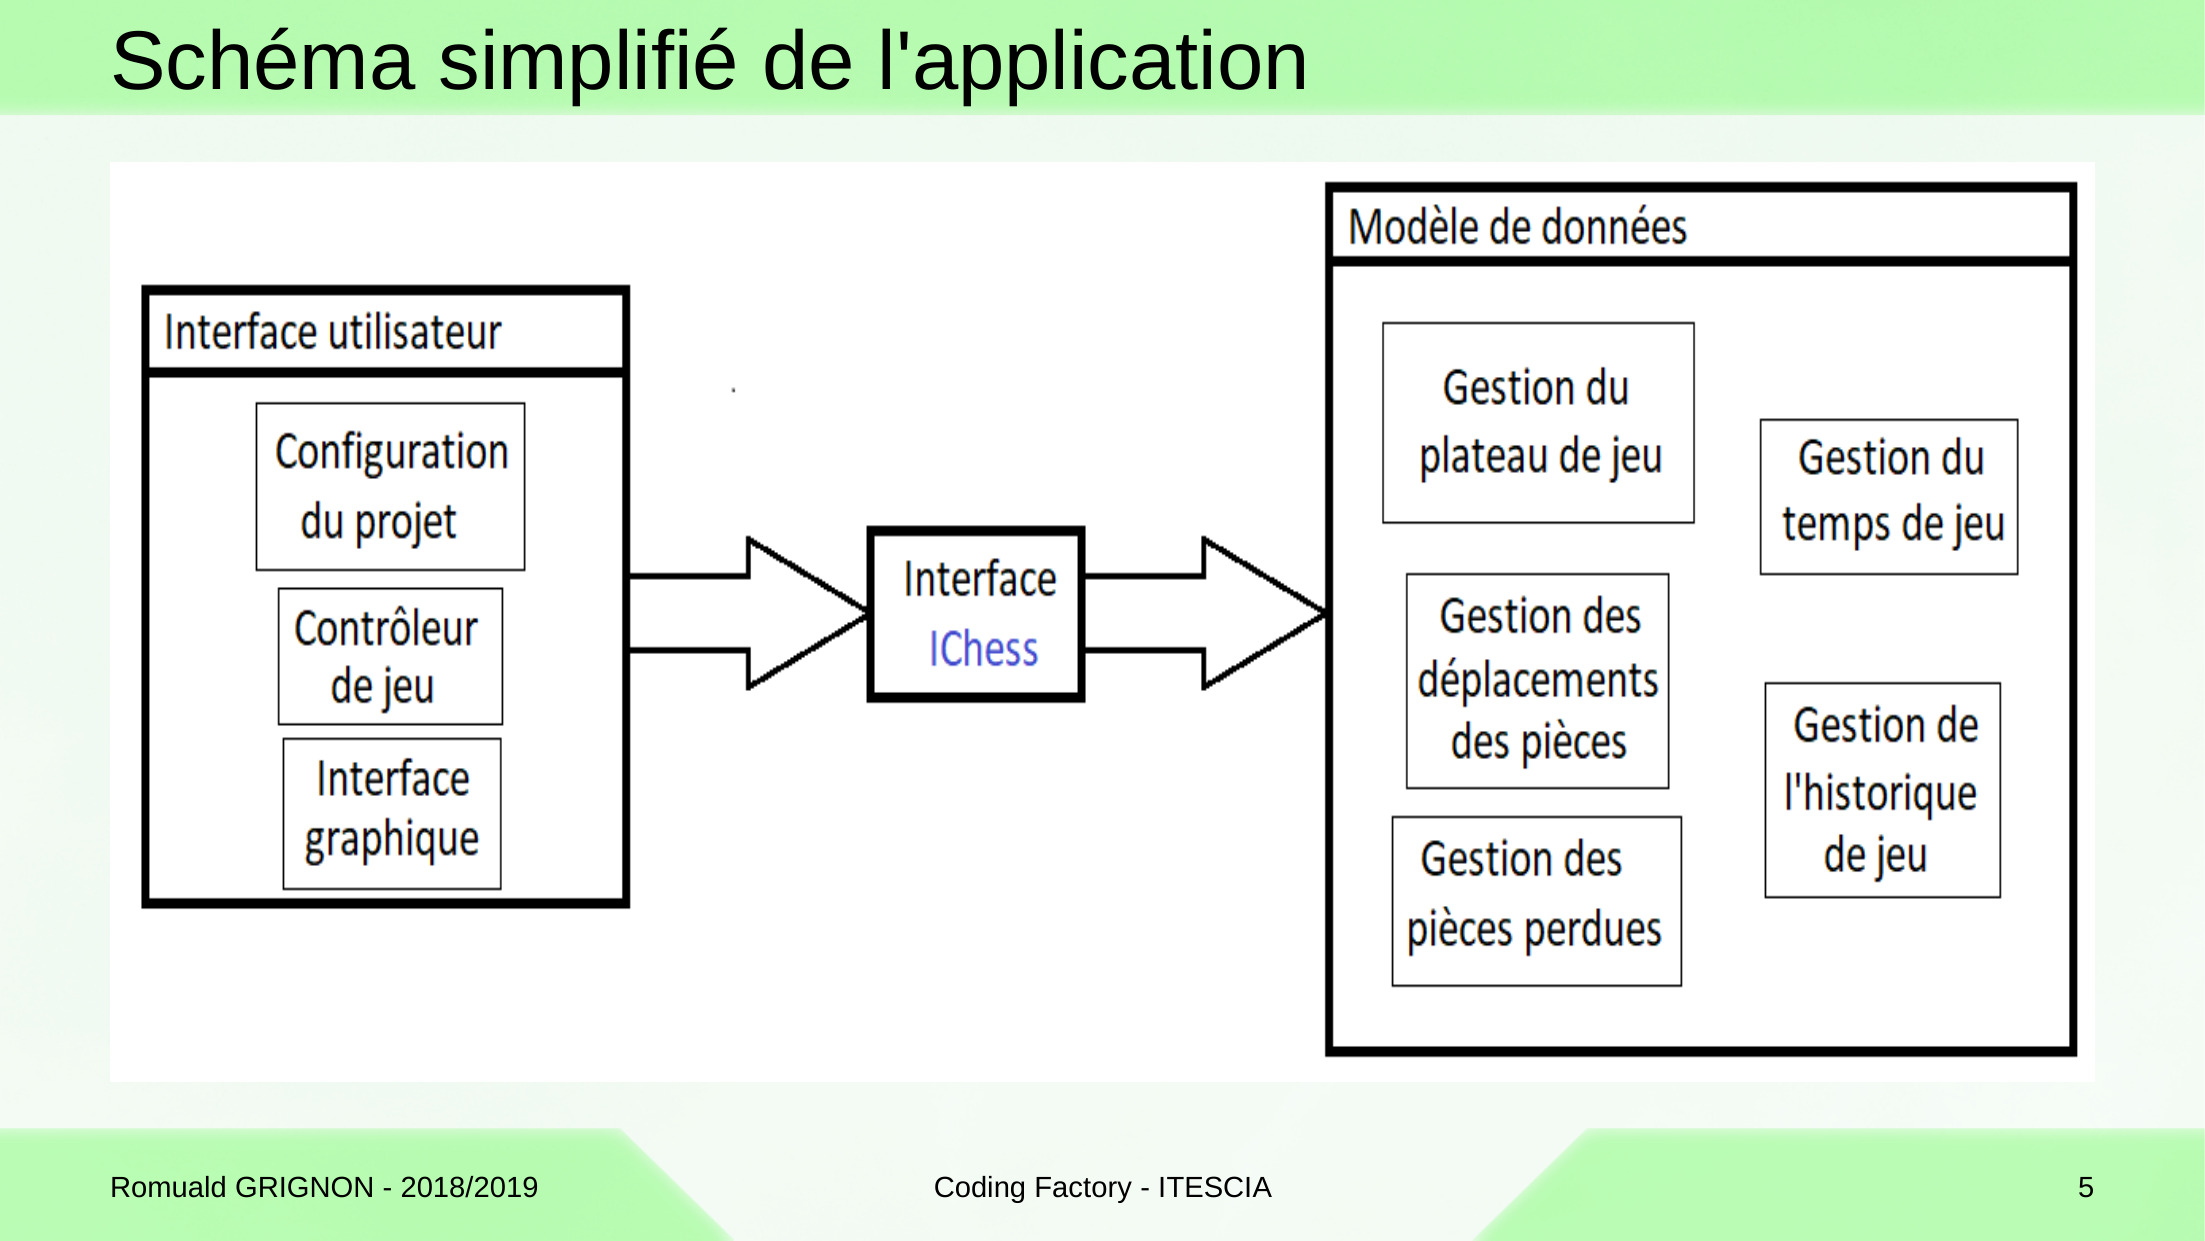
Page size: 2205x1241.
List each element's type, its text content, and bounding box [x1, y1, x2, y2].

picture [0, 0, 2205, 1241]
title Schéma simplifié de l'application [110, 49, 2095, 162]
